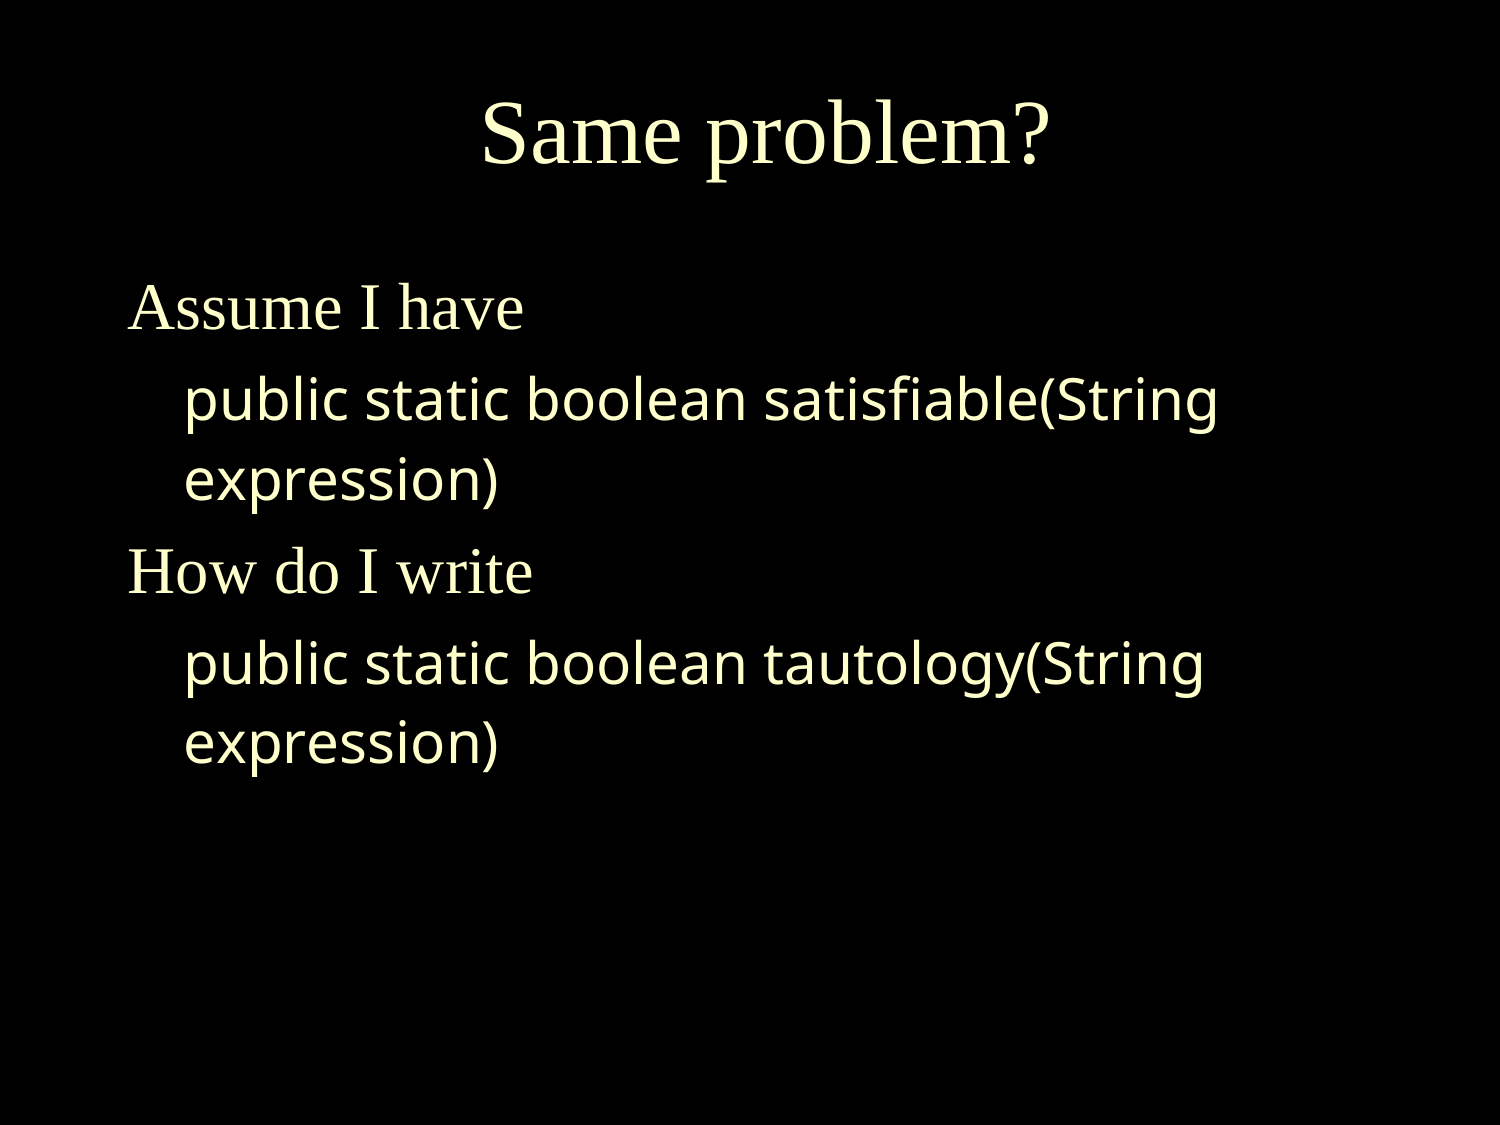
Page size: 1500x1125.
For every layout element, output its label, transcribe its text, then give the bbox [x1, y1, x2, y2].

title Same problem? [37, 37, 1496, 228]
list Assume I have public static boolean satisfiable(String expression) How do I write public static boolean tautology(String expression) [112, 262, 1482, 1125]
